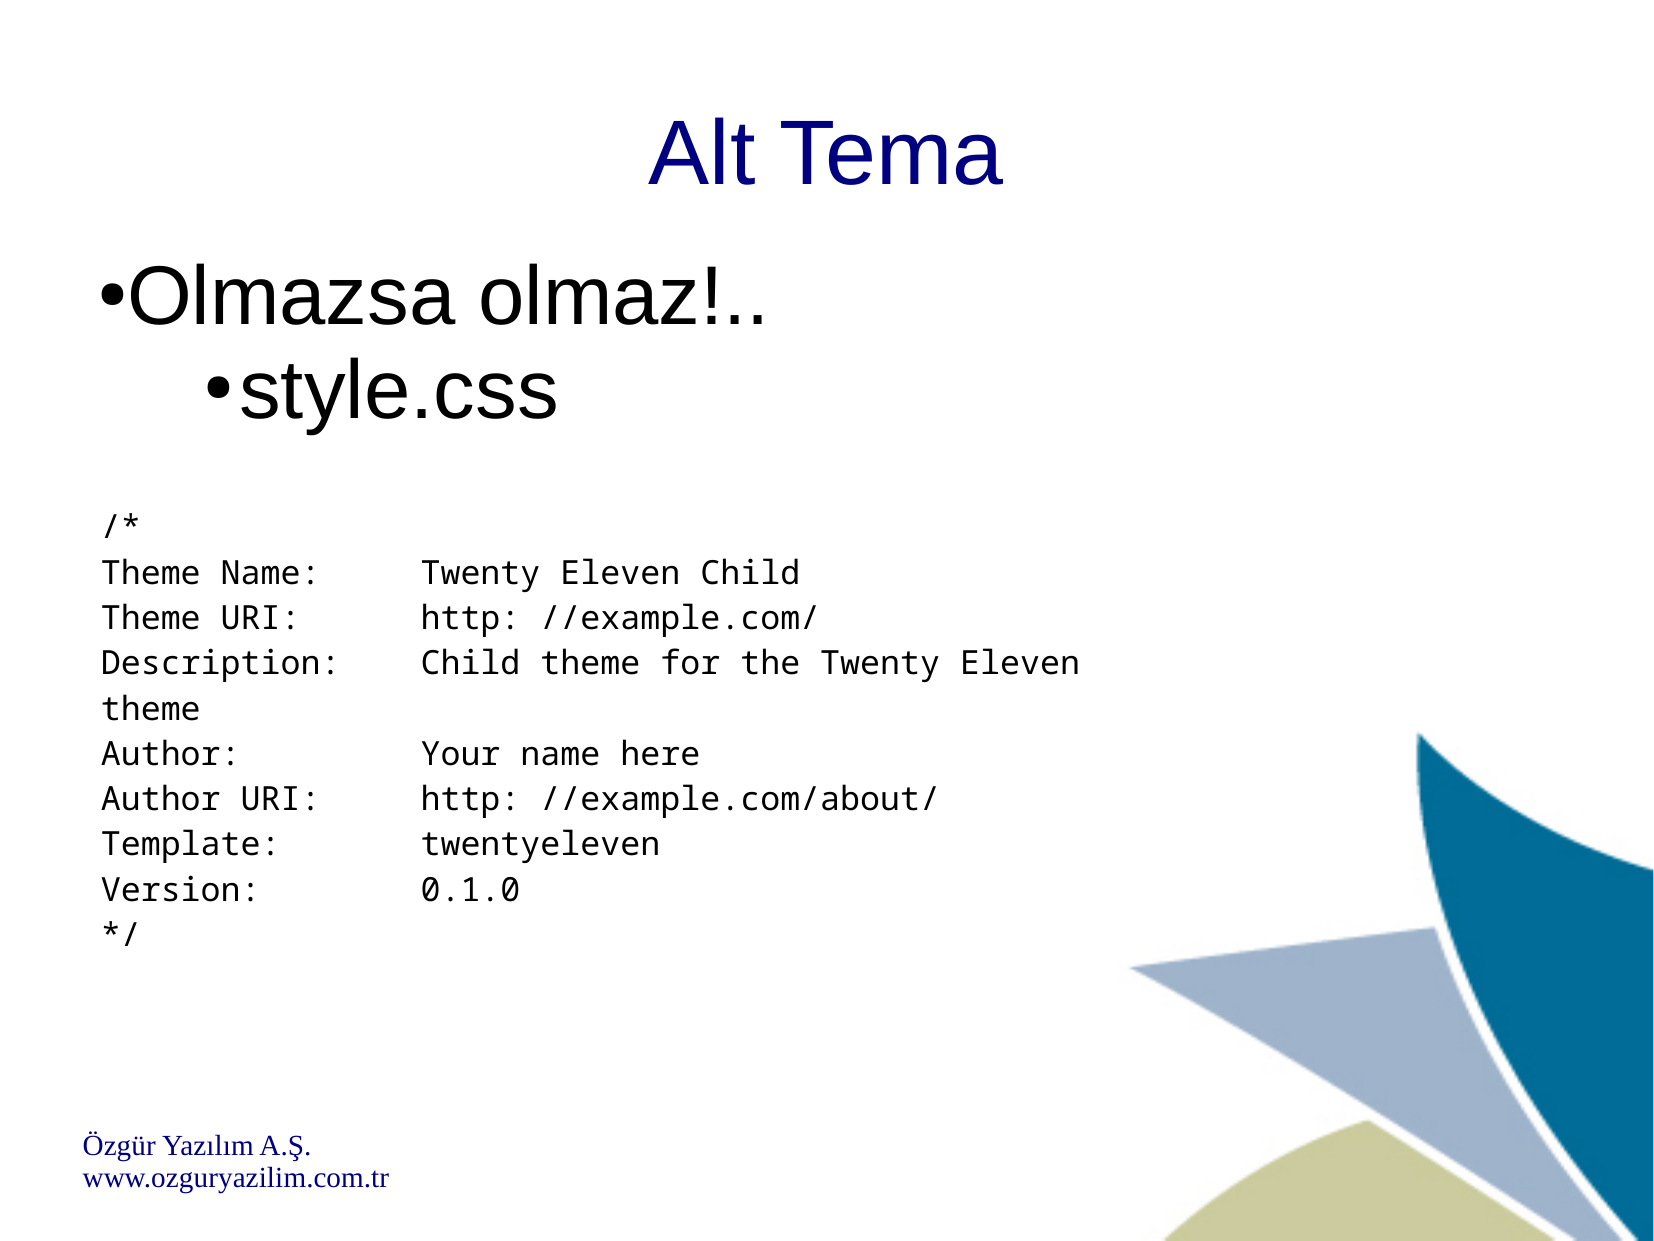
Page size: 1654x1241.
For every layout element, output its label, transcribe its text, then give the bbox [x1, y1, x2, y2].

title Alt Tema [82, 49, 1571, 257]
picture [1062, 708, 1654, 1241]
text_box Olmazsa olmaz!.. style.css [82, 242, 1536, 591]
text_box /* Theme Name: Twenty Eleven Child Theme URI: http: //example.com/ Description: Child theme for the Twenty Eleven theme Author: Your name here Author URI: http: //example.com/about/ Template: twentyeleven Version: 0.1.0 */ [86, 496, 1099, 921]
